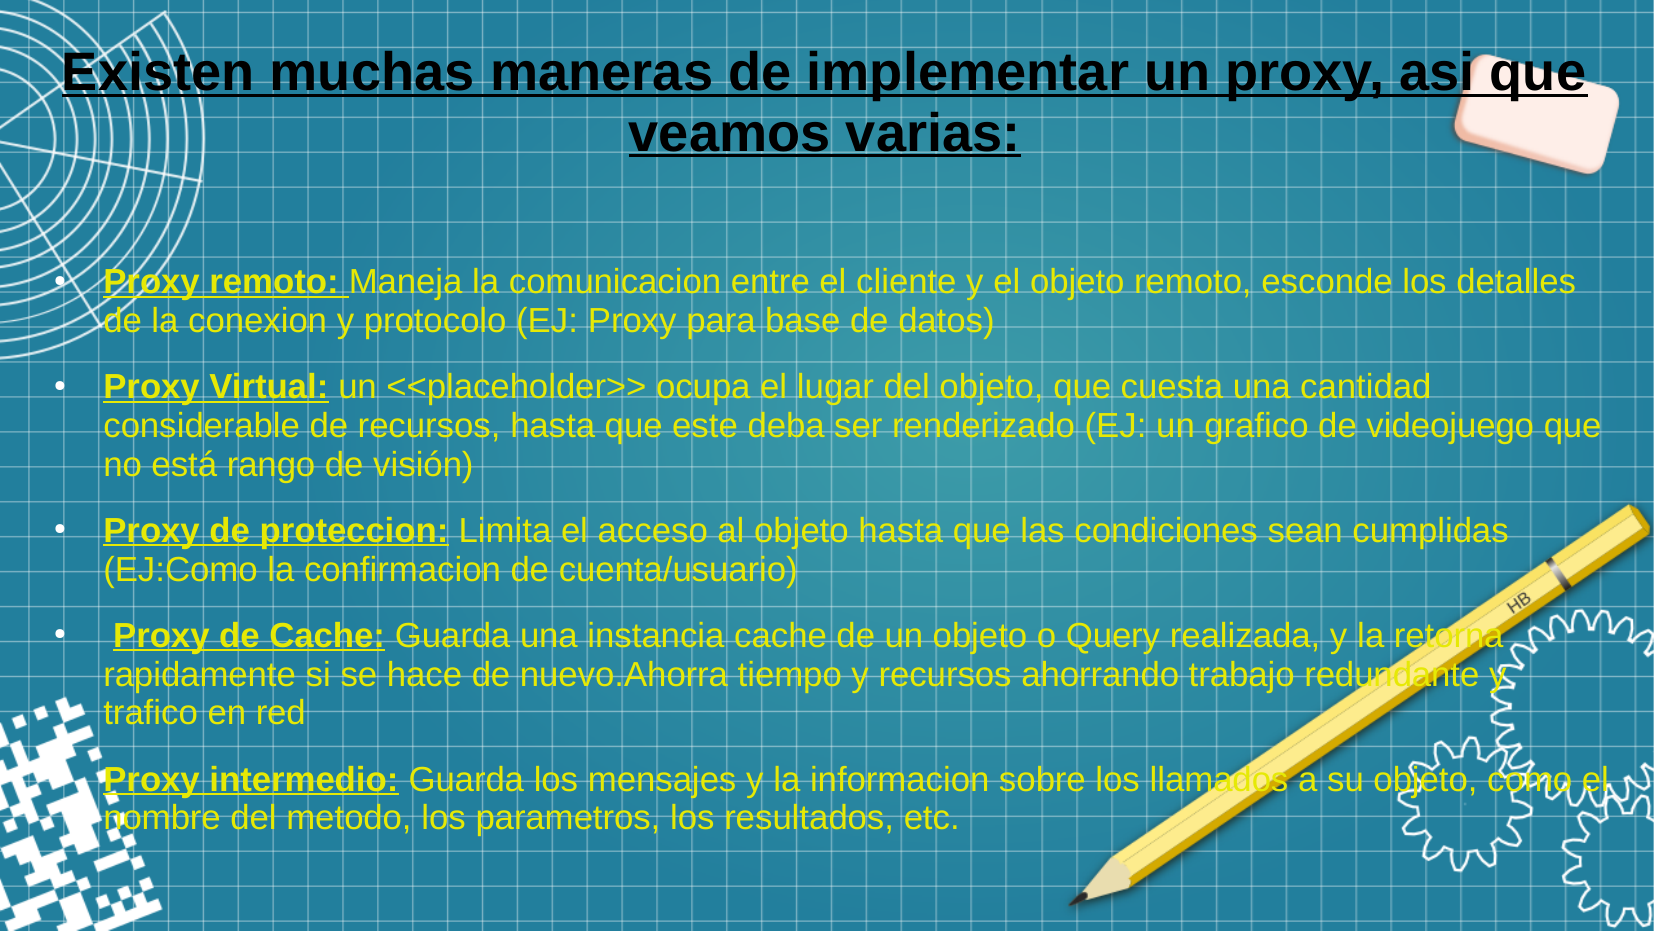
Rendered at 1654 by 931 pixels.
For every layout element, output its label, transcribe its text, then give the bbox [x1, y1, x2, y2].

list Proxy remoto: Maneja la comunicacion entre el cliente y el objeto remoto, esconde los detalles de la conexion y protocolo (EJ: Proxy para base de datos) Proxy Virtual: un <<placeholder>> ocupa el lugar del objeto, que cuesta una cantidad considerable de recursos, hasta que este deba ser renderizado (EJ: un grafico de videojuego que no está rango de visión) Proxy de proteccion: Limita el acceso al objeto hasta que las condiciones sean cumplidas (EJ:Como la confirmacion de cuenta/usuario) Proxy de Cache: Guarda una instancia cache de un objeto o Query realizada, y la retorna rapidamente si se hace de nuevo.Ahorra tiempo y recursos ahorrando trabajo redundante y trafico en red Proxy intermedio: Guarda los mensajes y la informacion sobre los llamados a su objeto, como el nombre del metodo, los parametros, los resultados, etc. [37, 262, 1613, 842]
picture [0, 0, 1654, 931]
title Existen muchas maneras de implementar un proxy, asi que veamos varias: [0, 0, 1651, 205]
